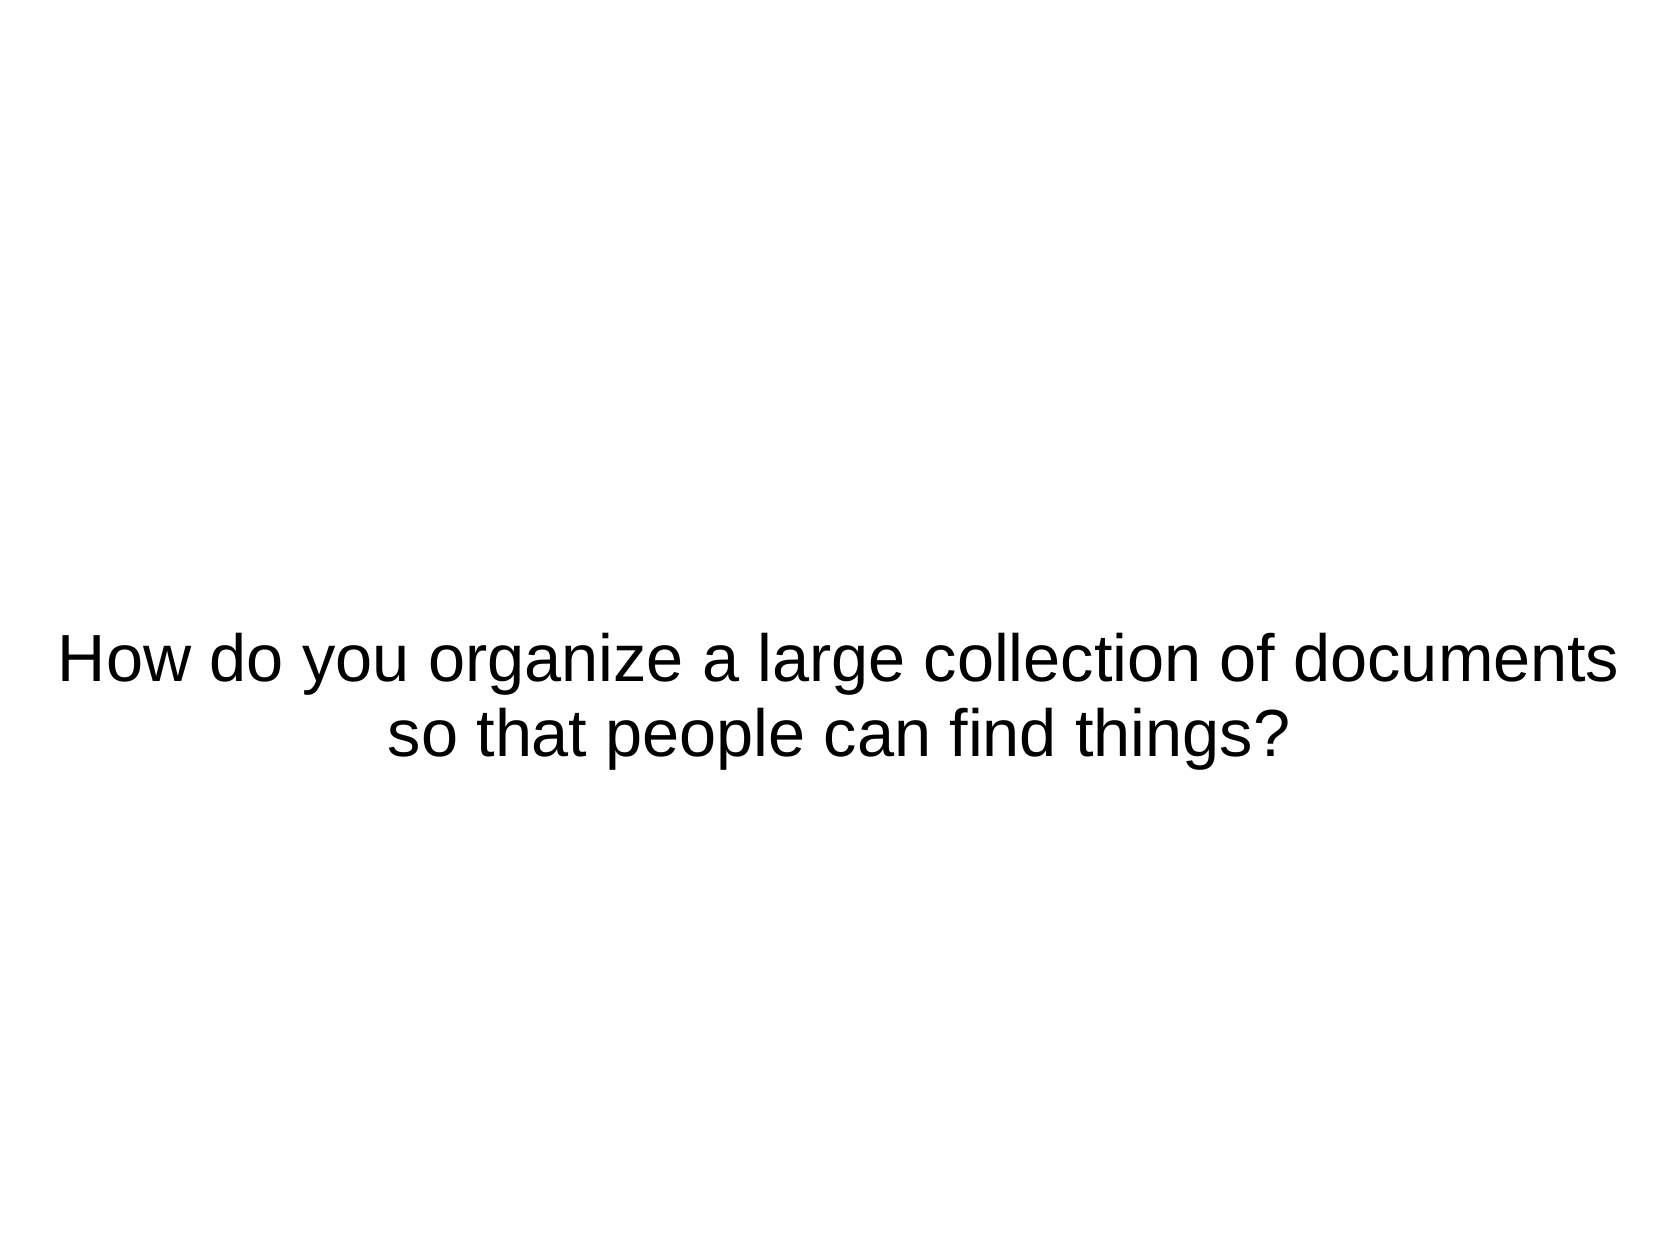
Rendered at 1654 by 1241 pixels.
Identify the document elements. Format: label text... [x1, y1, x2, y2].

subtitle How do you organize a large collection of documents so that people can find things? [25, 226, 1654, 1166]
